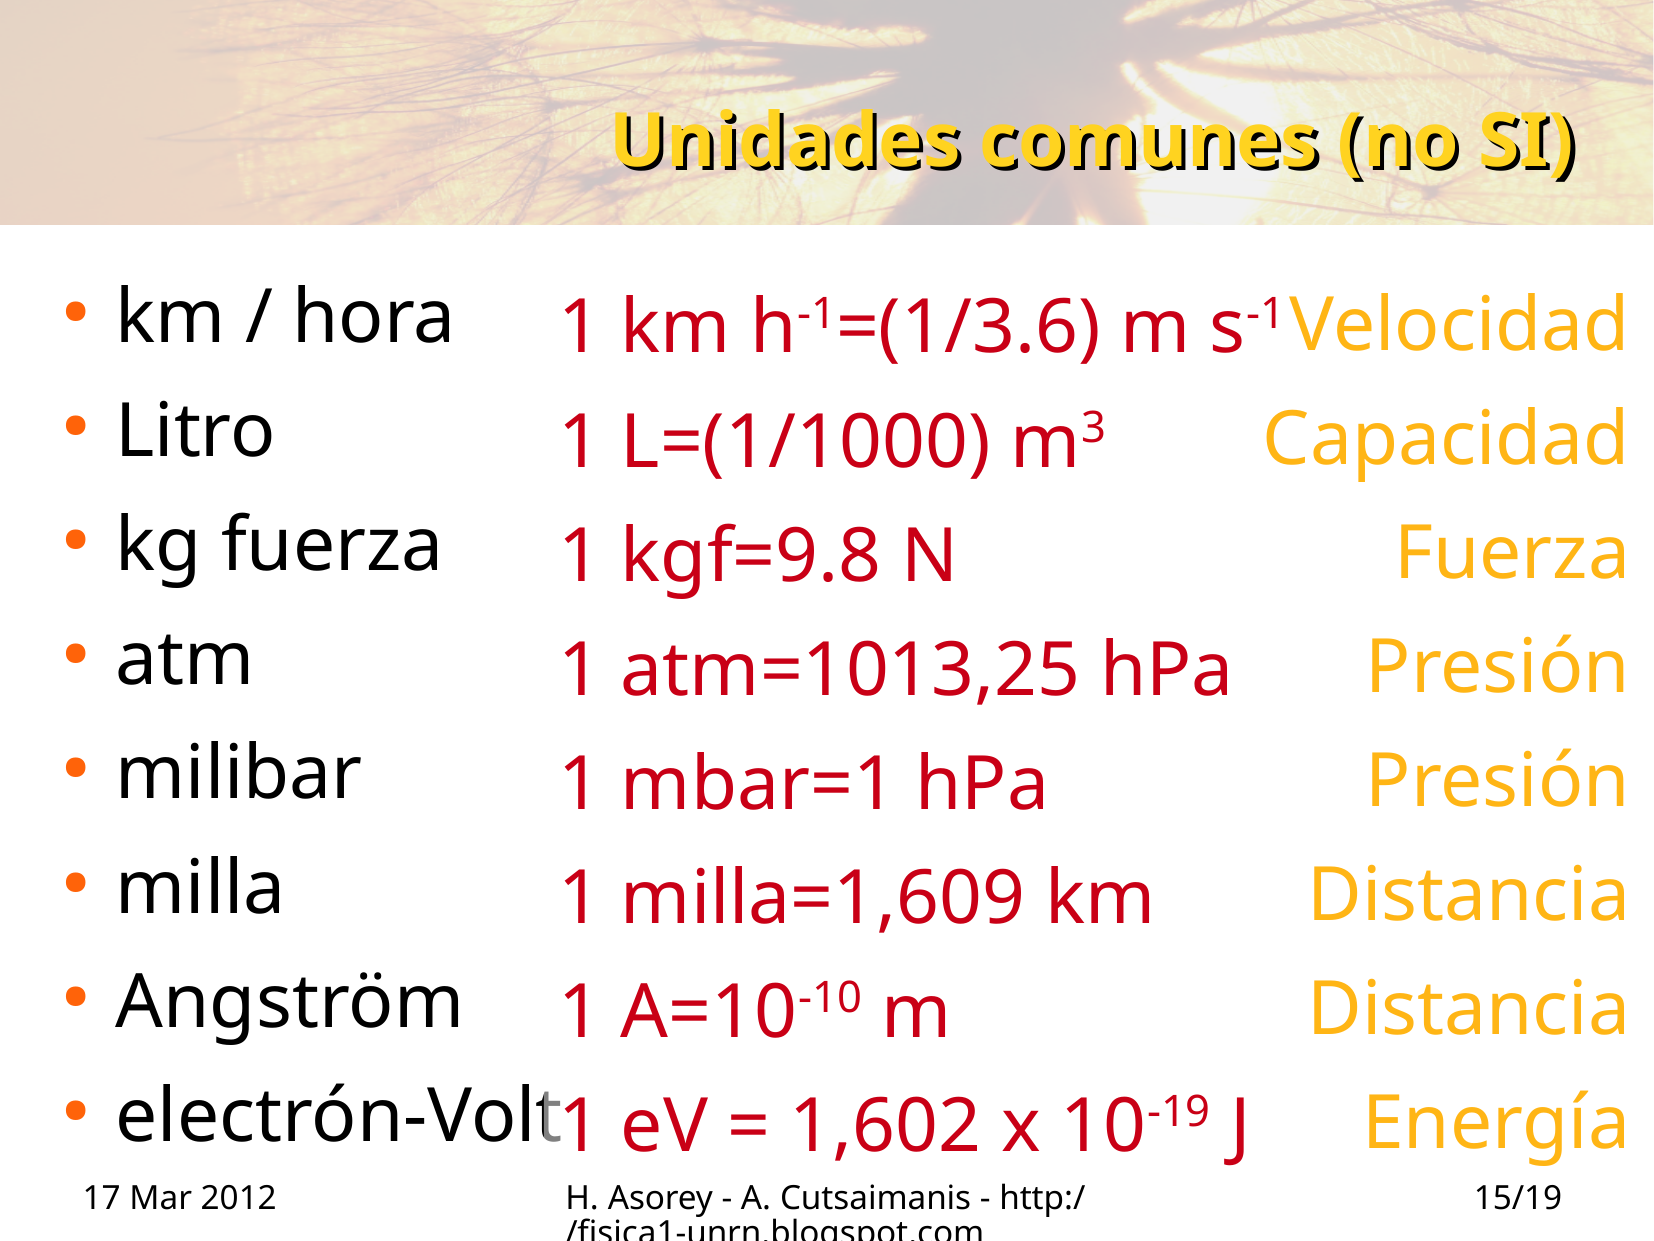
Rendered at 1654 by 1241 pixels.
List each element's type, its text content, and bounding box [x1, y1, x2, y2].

title Unidades comunes (no SI) [86, 49, 1576, 226]
text_box km / hora Litro kg fuerza atm milibar milla Angström electrón-Volt [30, 255, 1519, 1141]
text_box Velocidad Capacidad Fuerza Presión Presión Distancia Distancia Energía [1157, 262, 1645, 1171]
picture [0, 0, 1654, 225]
text_box 1 km h-1=(1/3.6) m s-1 1 L=(1/1000) m3 1 kgf=9.8 N 1 atm=1013,25 hPa 1 mbar=1 hPa 1 milla=1,609 km 1 A=10-10 m 1 eV = 1,602 x 10-19 J [543, 265, 1157, 1171]
